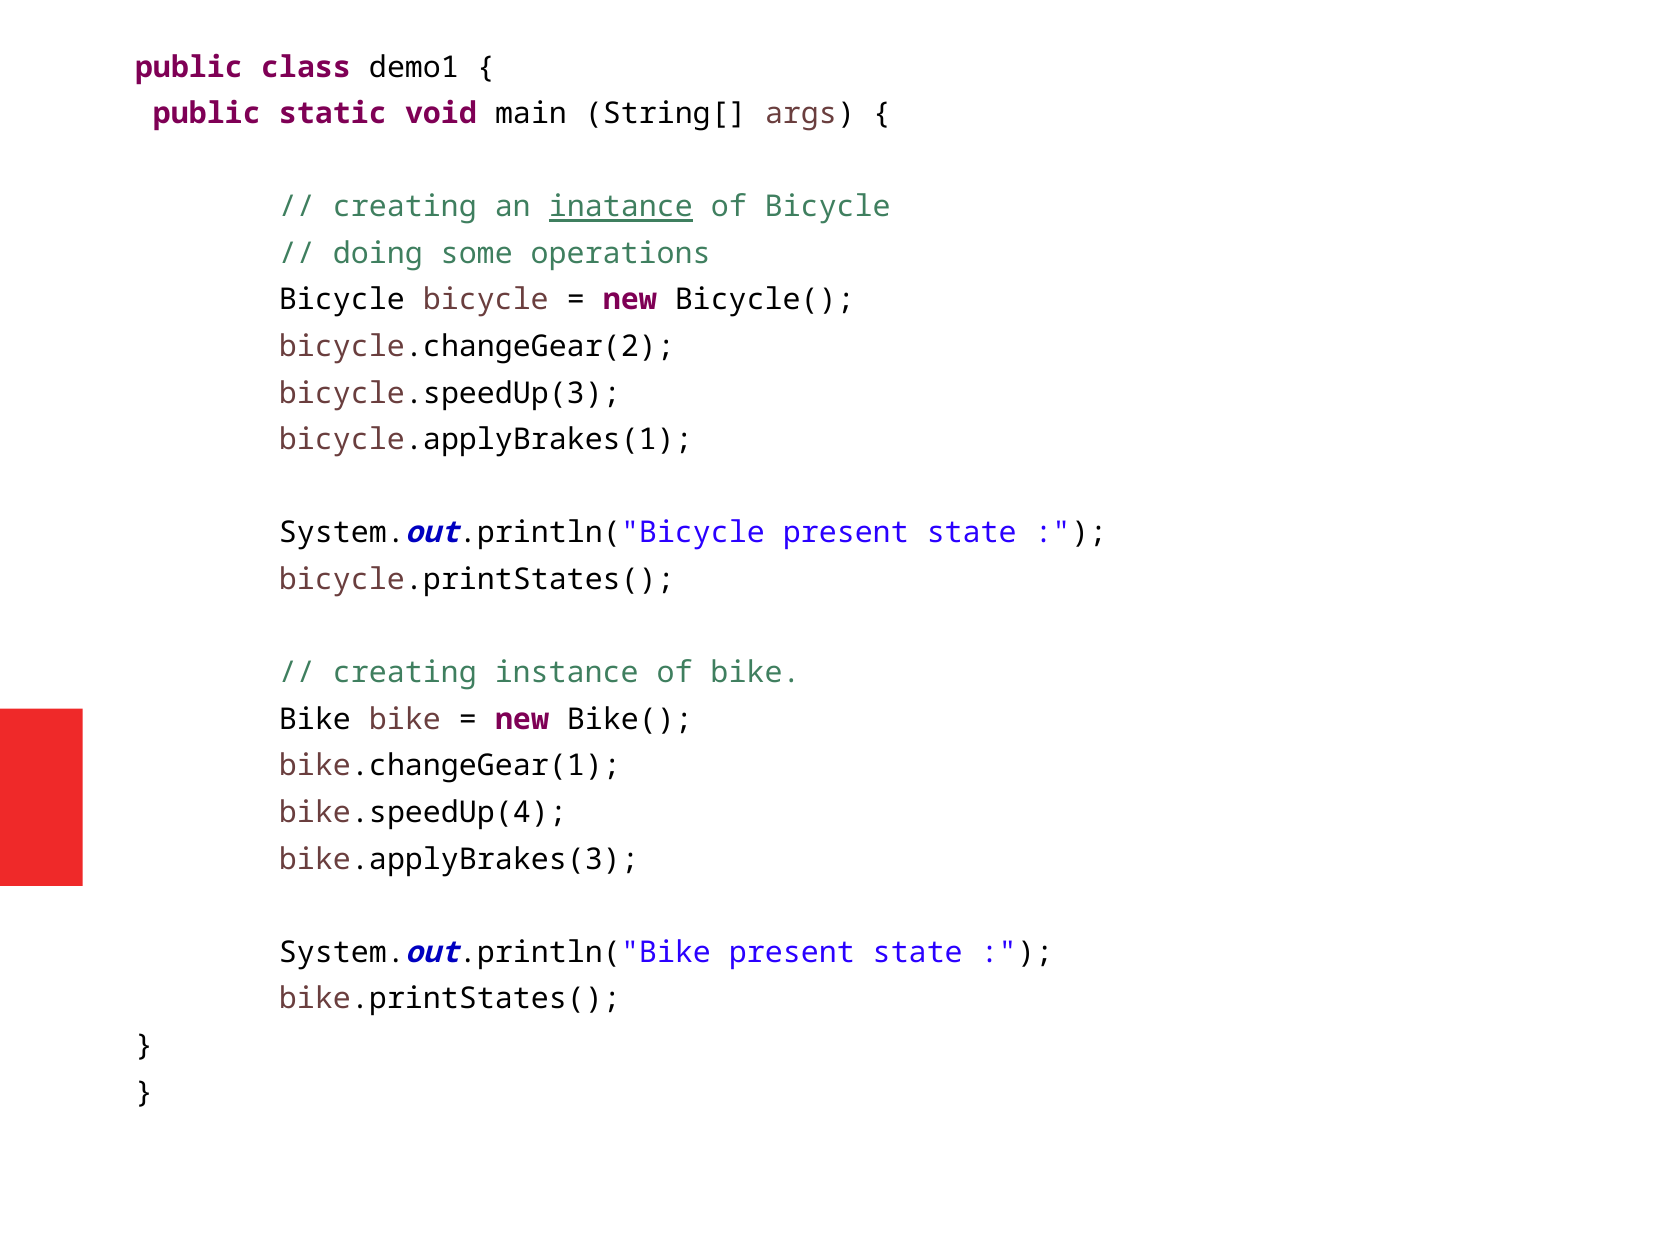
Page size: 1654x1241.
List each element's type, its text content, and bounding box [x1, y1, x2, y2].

list public class demo1 { public static void main (String[] args) { // creating an inatance of Bicycle // doing some operations Bicycle bicycle = new Bicycle(); bicycle.changeGear(2); bicycle.speedUp(3); bicycle.applyBrakes(1); System.out.println("Bicycle present state :"); bicycle.printStates(); // creating instance of bike. Bike bike = new Bike(); bike.changeGear(1); bike.speedUp(4); bike.applyBrakes(3); System.out.println("Bike present state :"); bike.printStates(); } } [135, 45, 1541, 1156]
